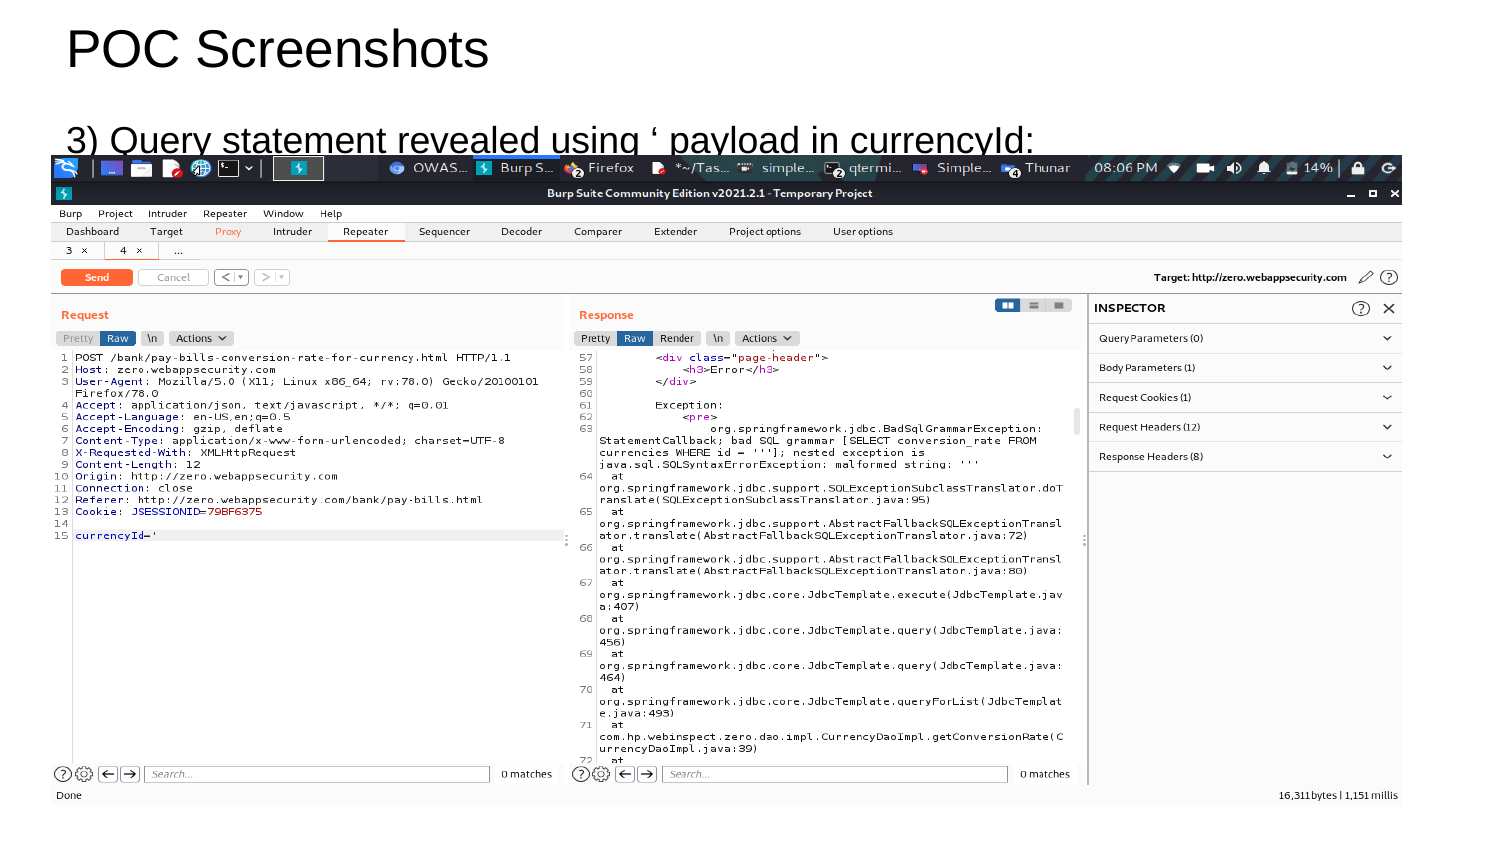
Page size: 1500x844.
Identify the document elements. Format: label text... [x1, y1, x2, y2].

picture [51, 155, 1402, 805]
title POC Screenshots [51, 0, 1449, 93]
list 3) Query statement revealed using ‘ payload in currencyId:_ [51, 93, 1449, 655]
